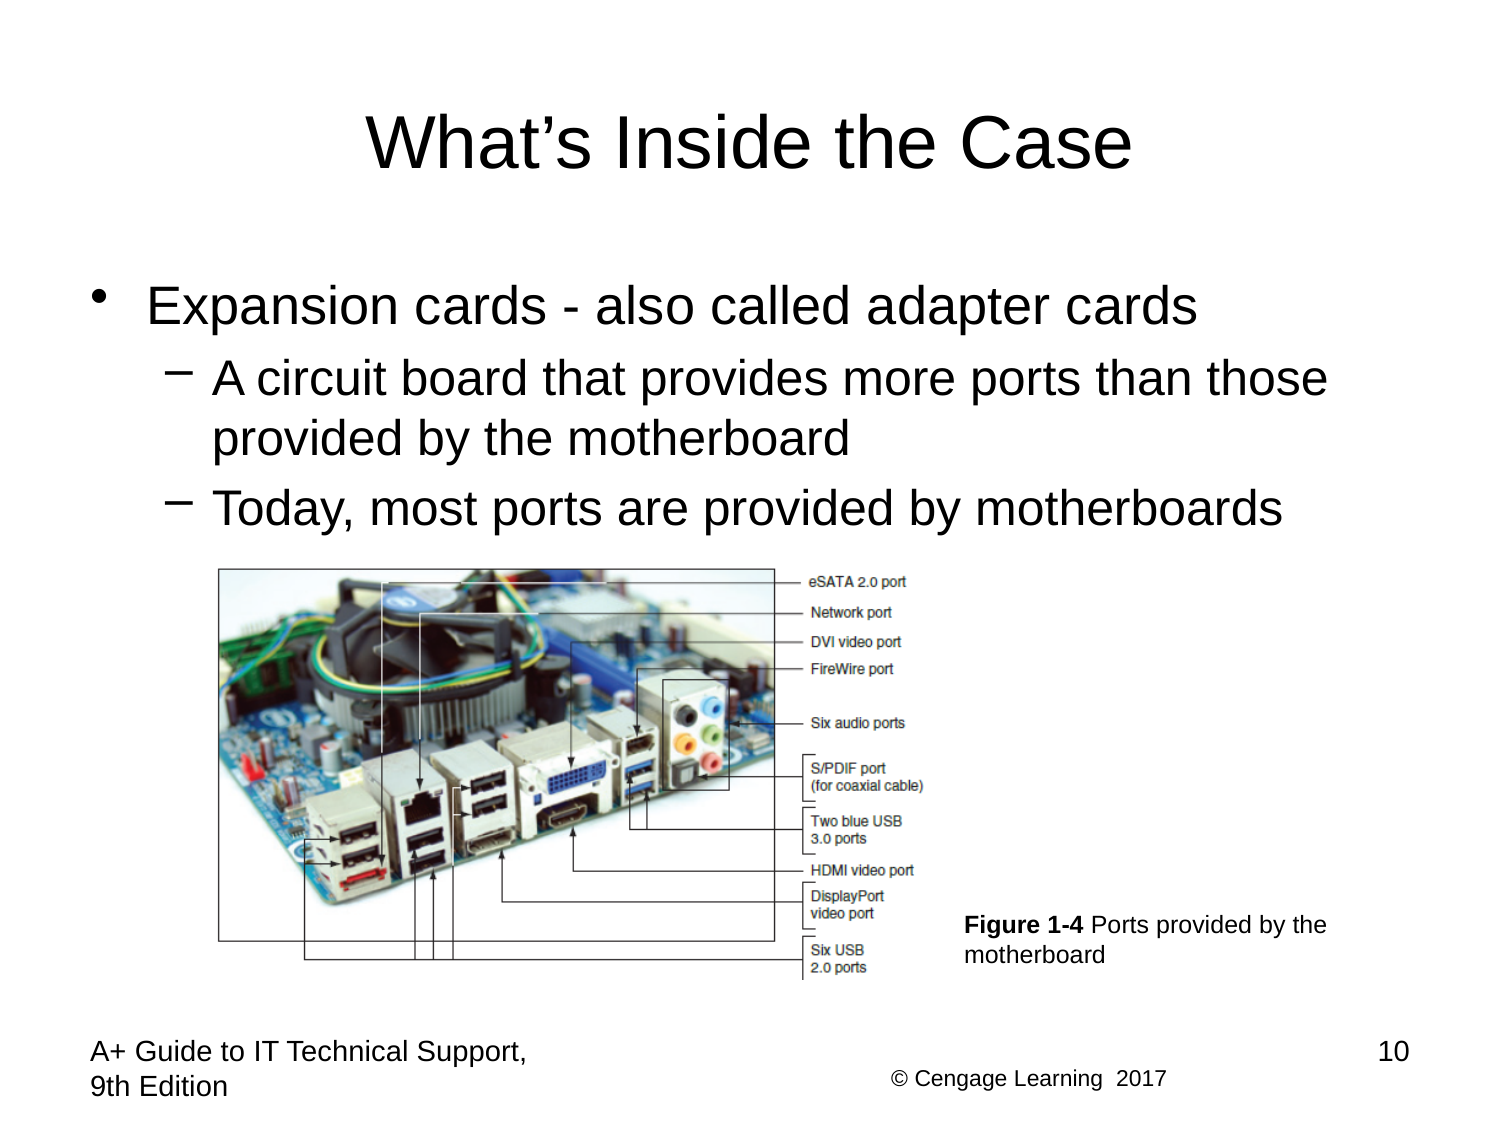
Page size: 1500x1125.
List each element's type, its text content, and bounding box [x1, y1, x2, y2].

title What’s Inside the Case [75, 45, 1425, 233]
footer A+ Guide to IT Technical Support, 9th Edition [75, 1024, 588, 1103]
slide_number <number> [1312, 1024, 1425, 1103]
text_box Figure 1-4 Ports provided by the motherboard [949, 901, 1401, 976]
list Expansion cards - also called adapter cards A circuit board that provides more ports than those provided by the motherboard Today, most ports are provided by motherboards [75, 262, 1425, 1005]
picture [212, 565, 925, 980]
